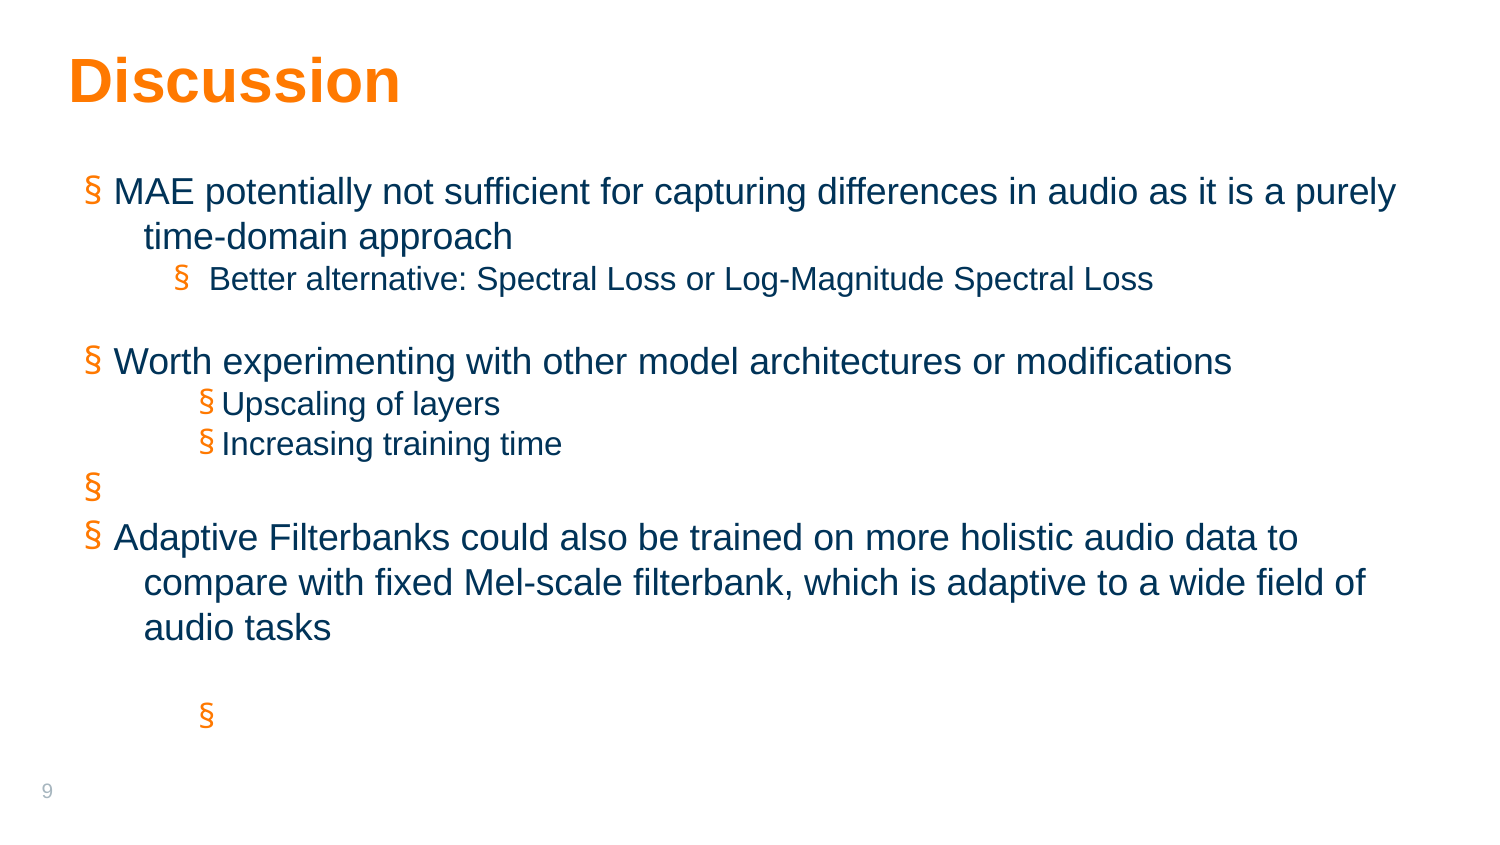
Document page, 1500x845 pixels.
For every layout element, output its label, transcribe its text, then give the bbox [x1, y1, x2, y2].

title Discussion [68, 40, 1432, 116]
slide_number 8 [41, 777, 112, 803]
list MAE potentially not sufficient for capturing differences in audio as it is a purely time-domain approach Better alternative: Spectral Loss or Log-Magnitude Spectral Loss Worth experimenting with other model architectures or modifications Upscaling of layers Increasing training time Adaptive Filterbanks could also be trained on more holistic audio data to compare with fixed Mel-scale filterbank, which is adaptive to a wide field of audio tasks [68, 159, 1432, 710]
